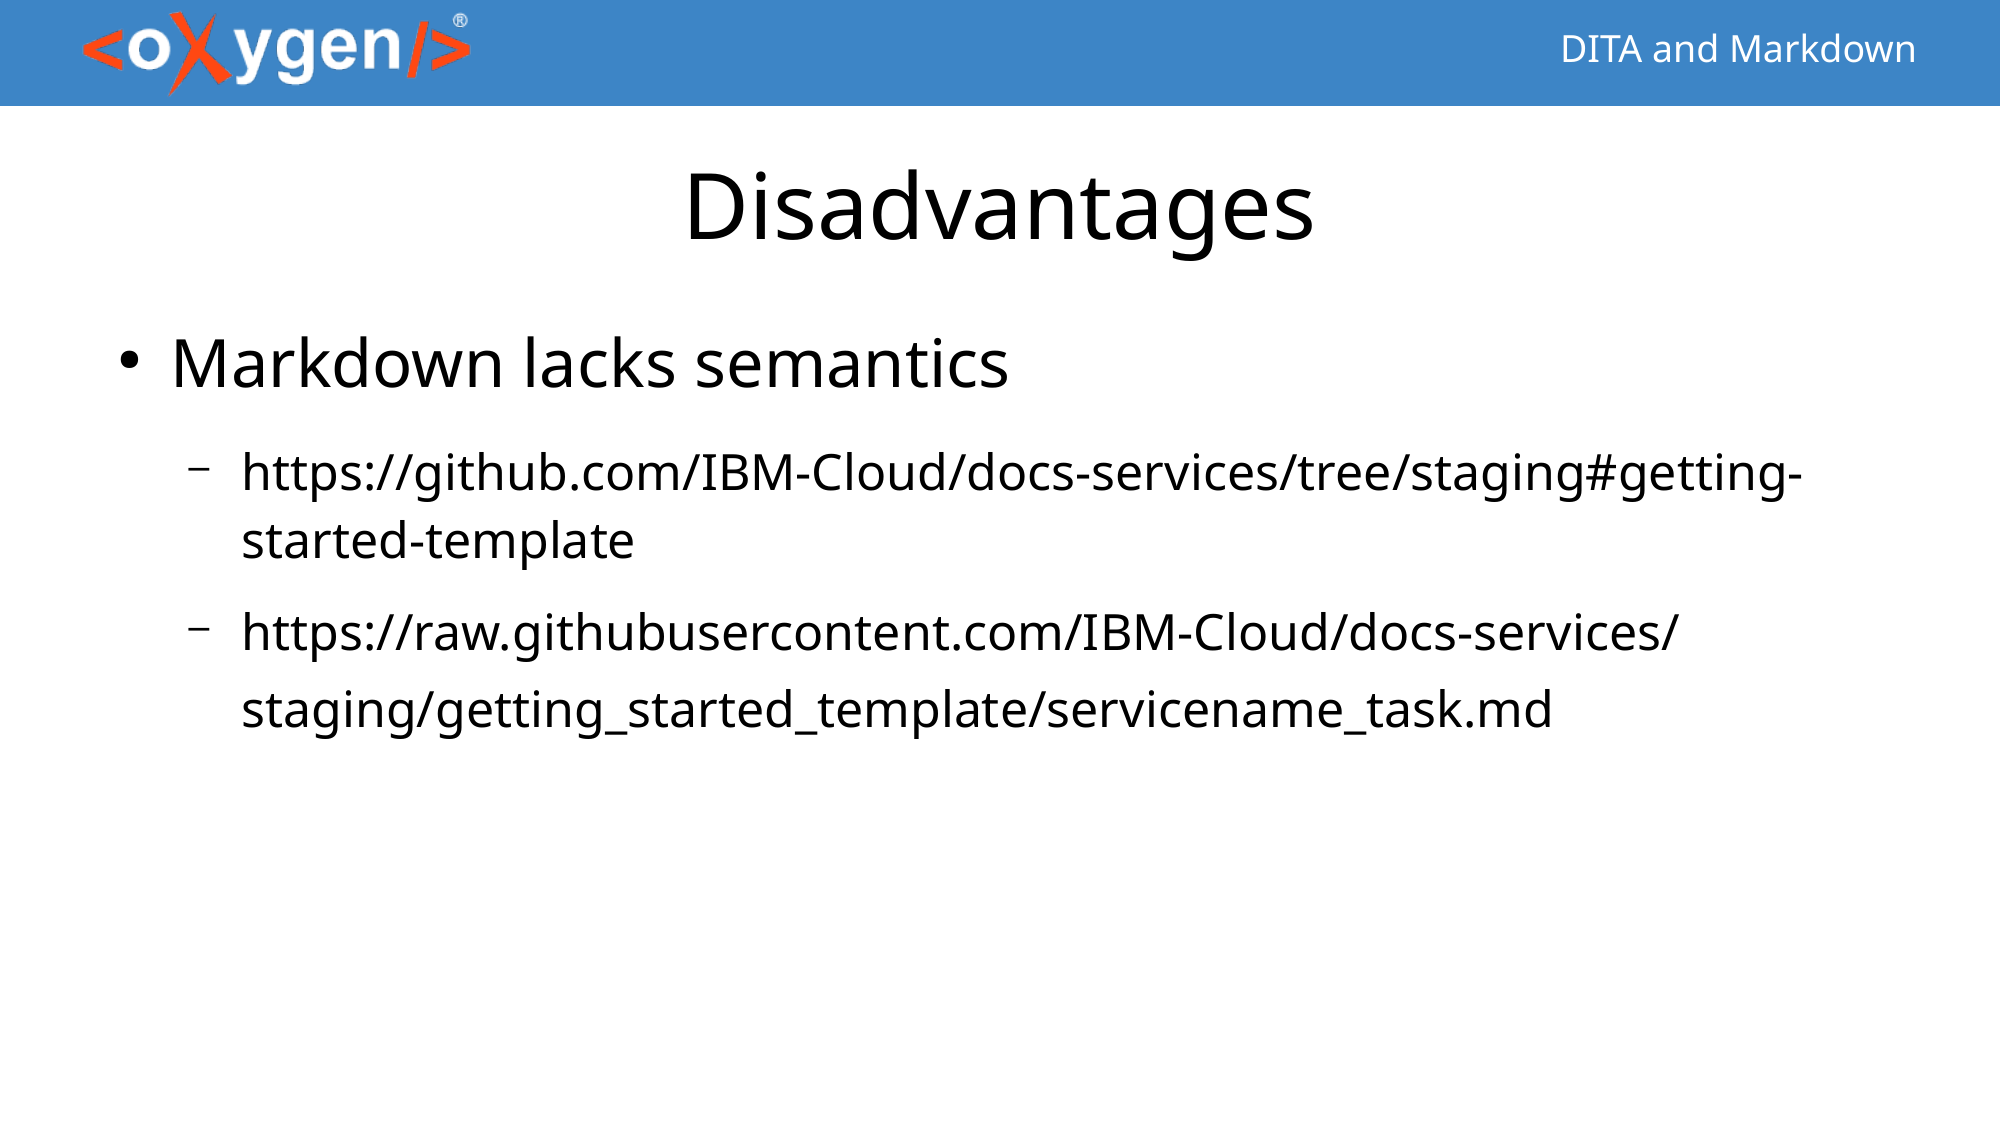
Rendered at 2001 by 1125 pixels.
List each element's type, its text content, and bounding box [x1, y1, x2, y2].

title Disadvantages [99, 109, 1900, 298]
picture [75, 0, 488, 106]
list Markdown lacks semantics https://github.com/IBM-Cloud/docs-services/tree/staging#getting-started-template https://raw.githubusercontent.com/IBM-Cloud/docs-services/staging/getting_started_template/servicename_task.md [99, 316, 1900, 1083]
